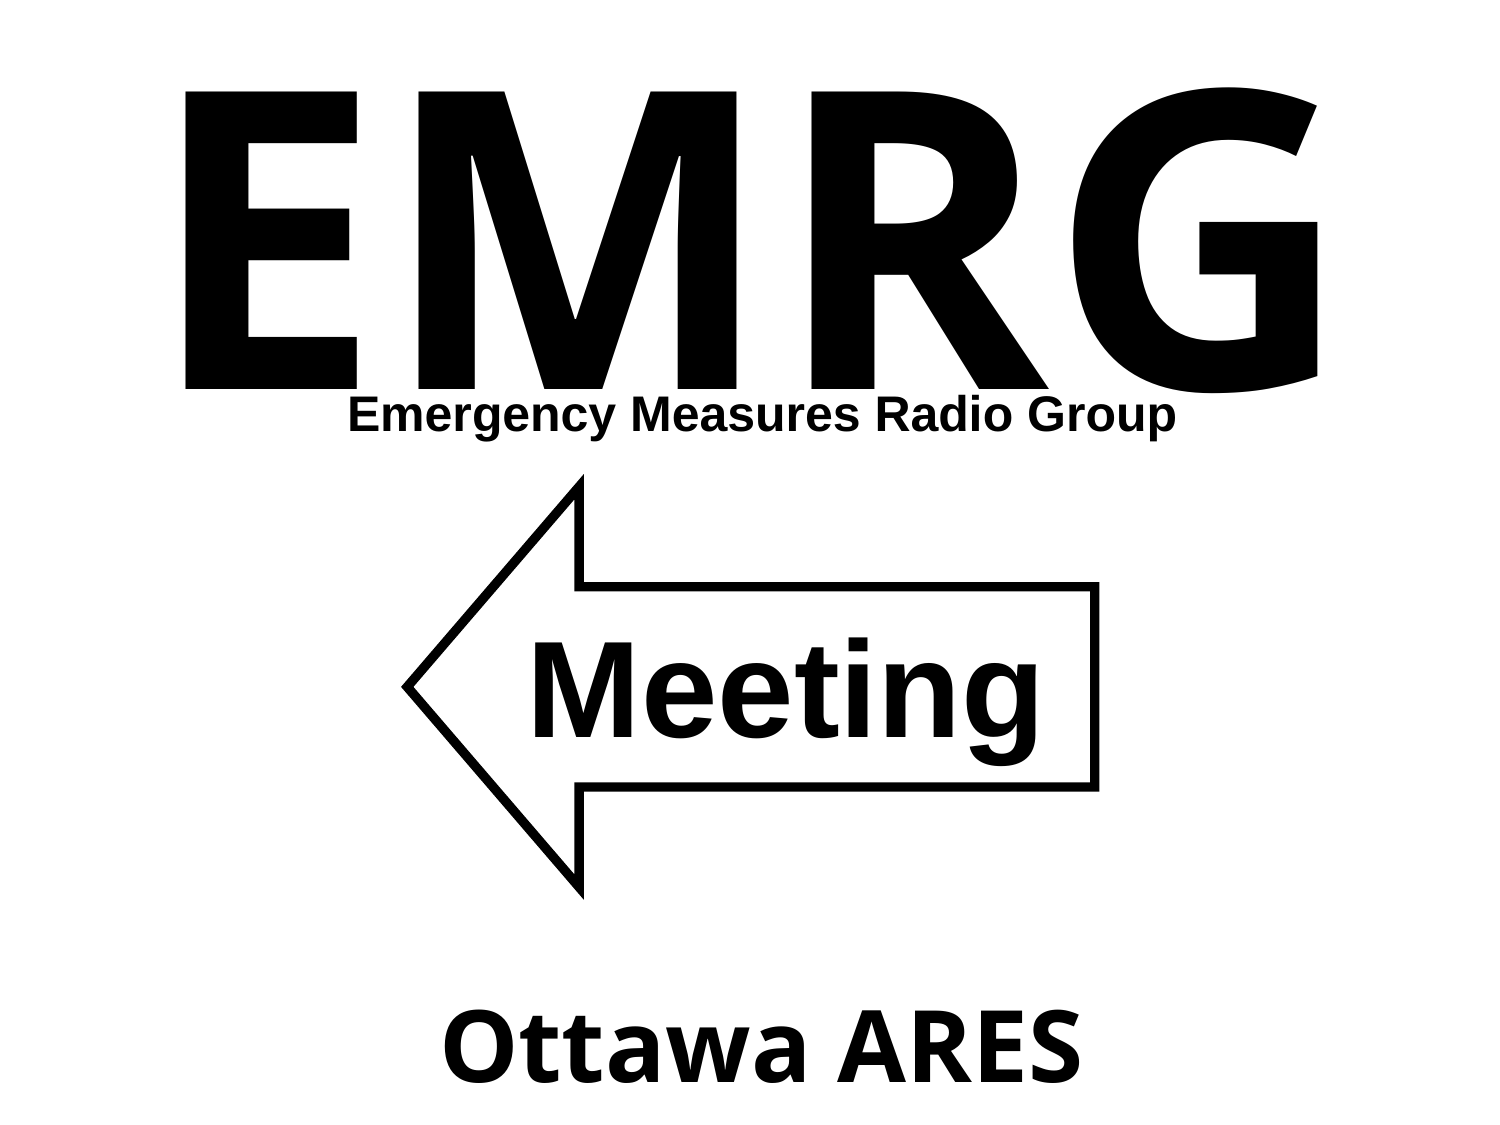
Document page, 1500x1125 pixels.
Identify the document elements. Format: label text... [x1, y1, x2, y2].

text_box EMRG [0, 21, 1500, 488]
text_box Meeting [511, 592, 1062, 773]
text_box Ottawa ARES [292, 974, 1231, 1111]
text_box Emergency Measures Radio Group [109, 374, 1416, 450]
